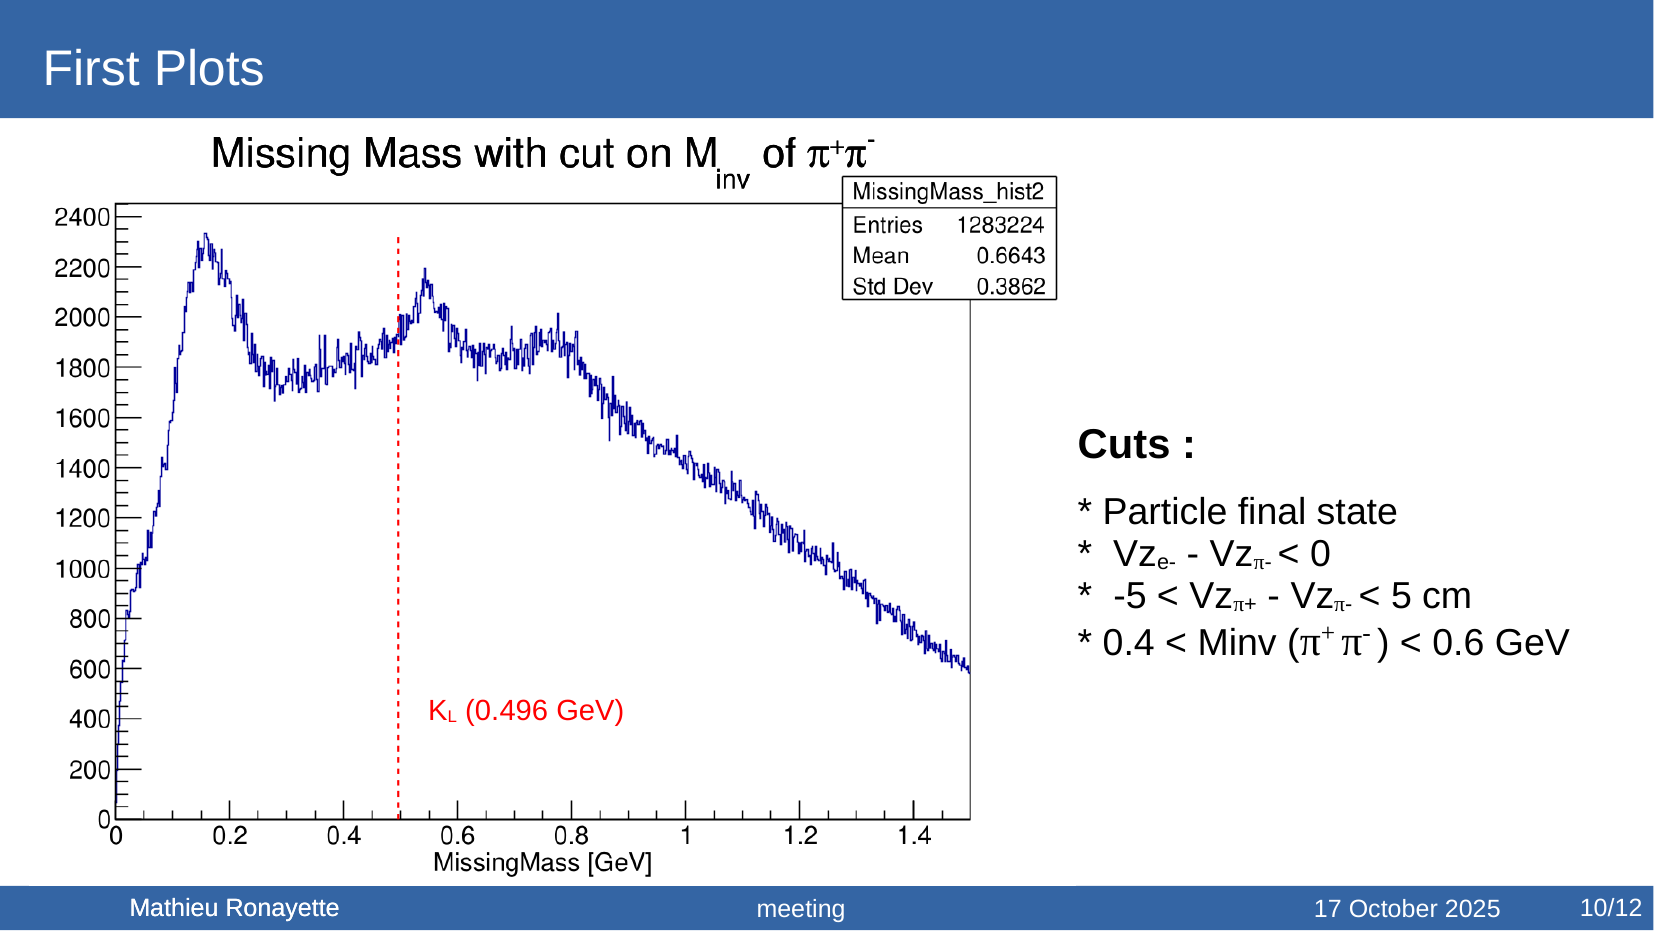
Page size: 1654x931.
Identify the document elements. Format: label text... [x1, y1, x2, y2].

text_box Mathieu Ronayette [114, 886, 355, 929]
text_box KL (0.496 GeV) [413, 679, 697, 736]
text_box [0, 0, 1654, 119]
text_box meeting [734, 887, 953, 931]
text_box 17 October 2025 [1299, 887, 1536, 931]
text_box 10/12 [1564, 885, 1654, 931]
text_box [0, 885, 1564, 931]
text_box First Plots [27, 32, 886, 159]
picture [29, 129, 1076, 886]
text_box Cuts : * Particle final state * Vze- - Vzπ- < 0 * -5 < Vzπ+ - Vzπ- < 5 cm * 0.4 < Minv (π+ π- ) < 0.6 GeV [1076, 413, 1625, 715]
